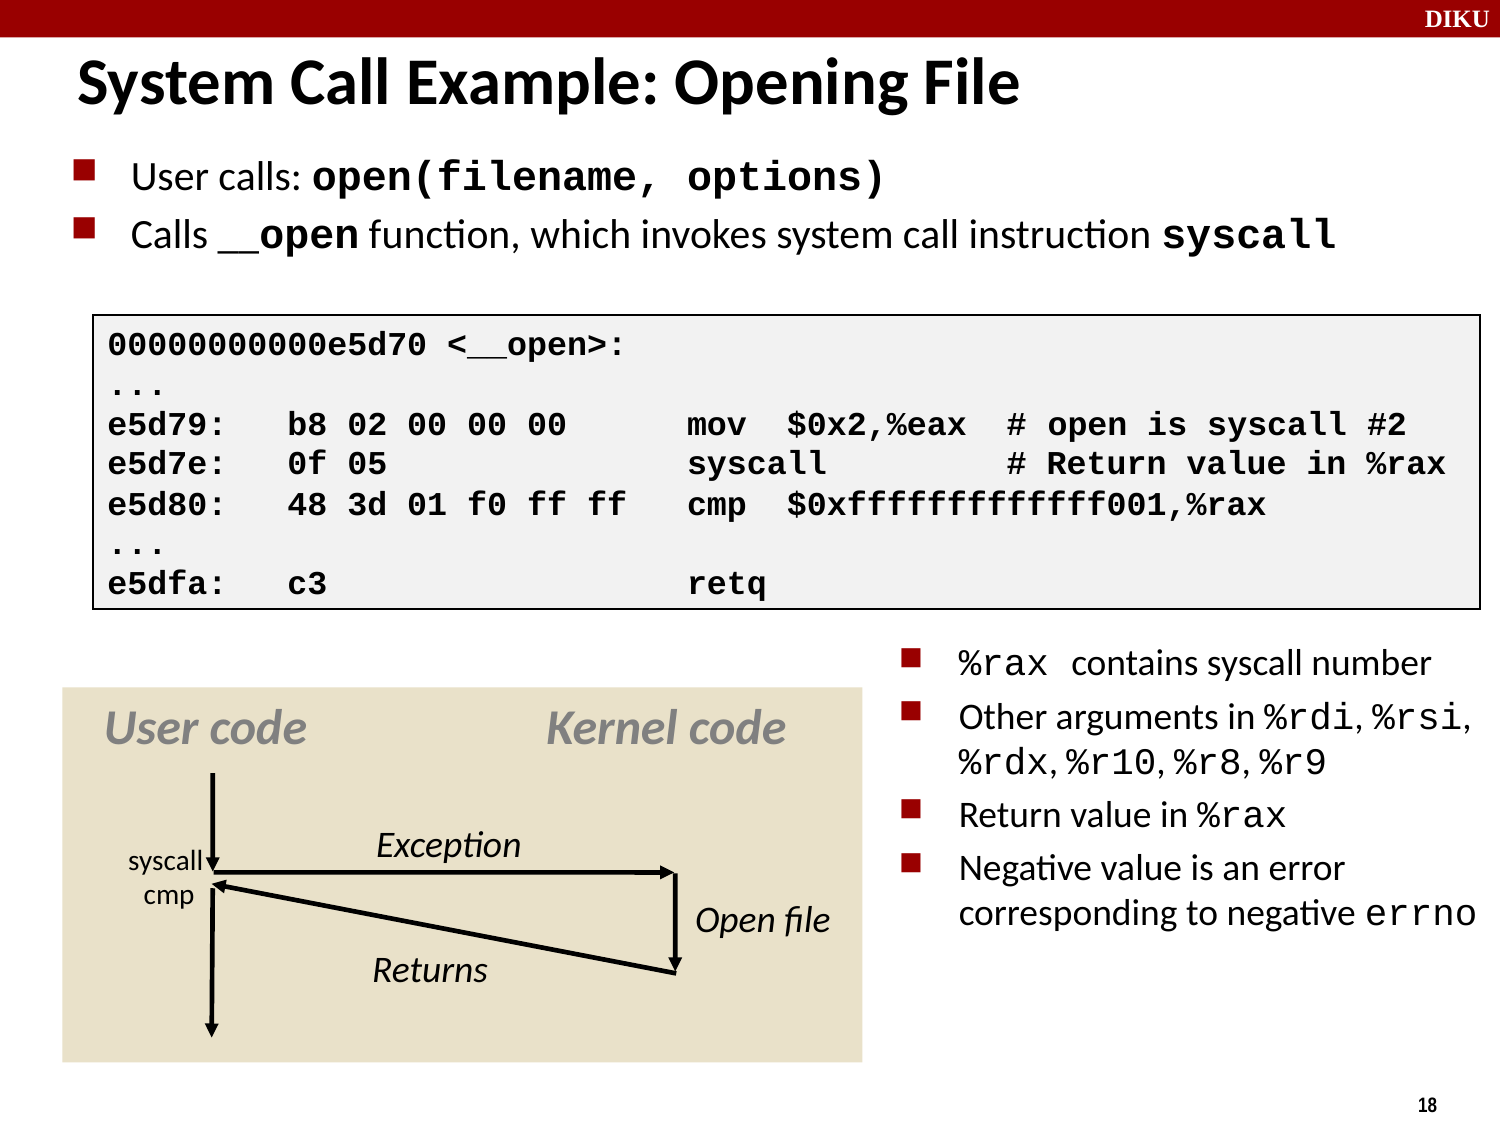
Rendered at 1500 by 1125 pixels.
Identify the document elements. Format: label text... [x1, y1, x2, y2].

text_box %rax contains syscall number Other arguments in %rdi, %rsi, %rdx, %r10, %r8, %r9 Return value in %rax Negative value is an error corresponding to negative errno [887, 630, 1500, 1048]
text_box Kernel code [531, 687, 802, 763]
text_box syscall [113, 834, 219, 885]
text_box Returns [357, 938, 503, 998]
text_box User code [89, 687, 323, 763]
text_box Exception [361, 812, 537, 873]
text_box [62, 687, 863, 1063]
list User calls: open(filename, options) Calls __open function, which invokes system call instruction syscall [59, 141, 1438, 313]
title System Call Example: Opening File [62, 31, 1475, 125]
text_box cmp [128, 868, 210, 918]
text_box Open file [680, 887, 881, 948]
text_box 00000000000e5d70 <__open>: ... e5d79: b8 02 00 00 00 mov $0x2,%eax # open is syscall #2 e5d7e: 0f 05 syscall # Return value in %rax e5d80: 48 3d 01 f0 ff ff cmp $0xfffffffffffff001,%rax ... e5dfa: c3 retq [92, 314, 1481, 609]
